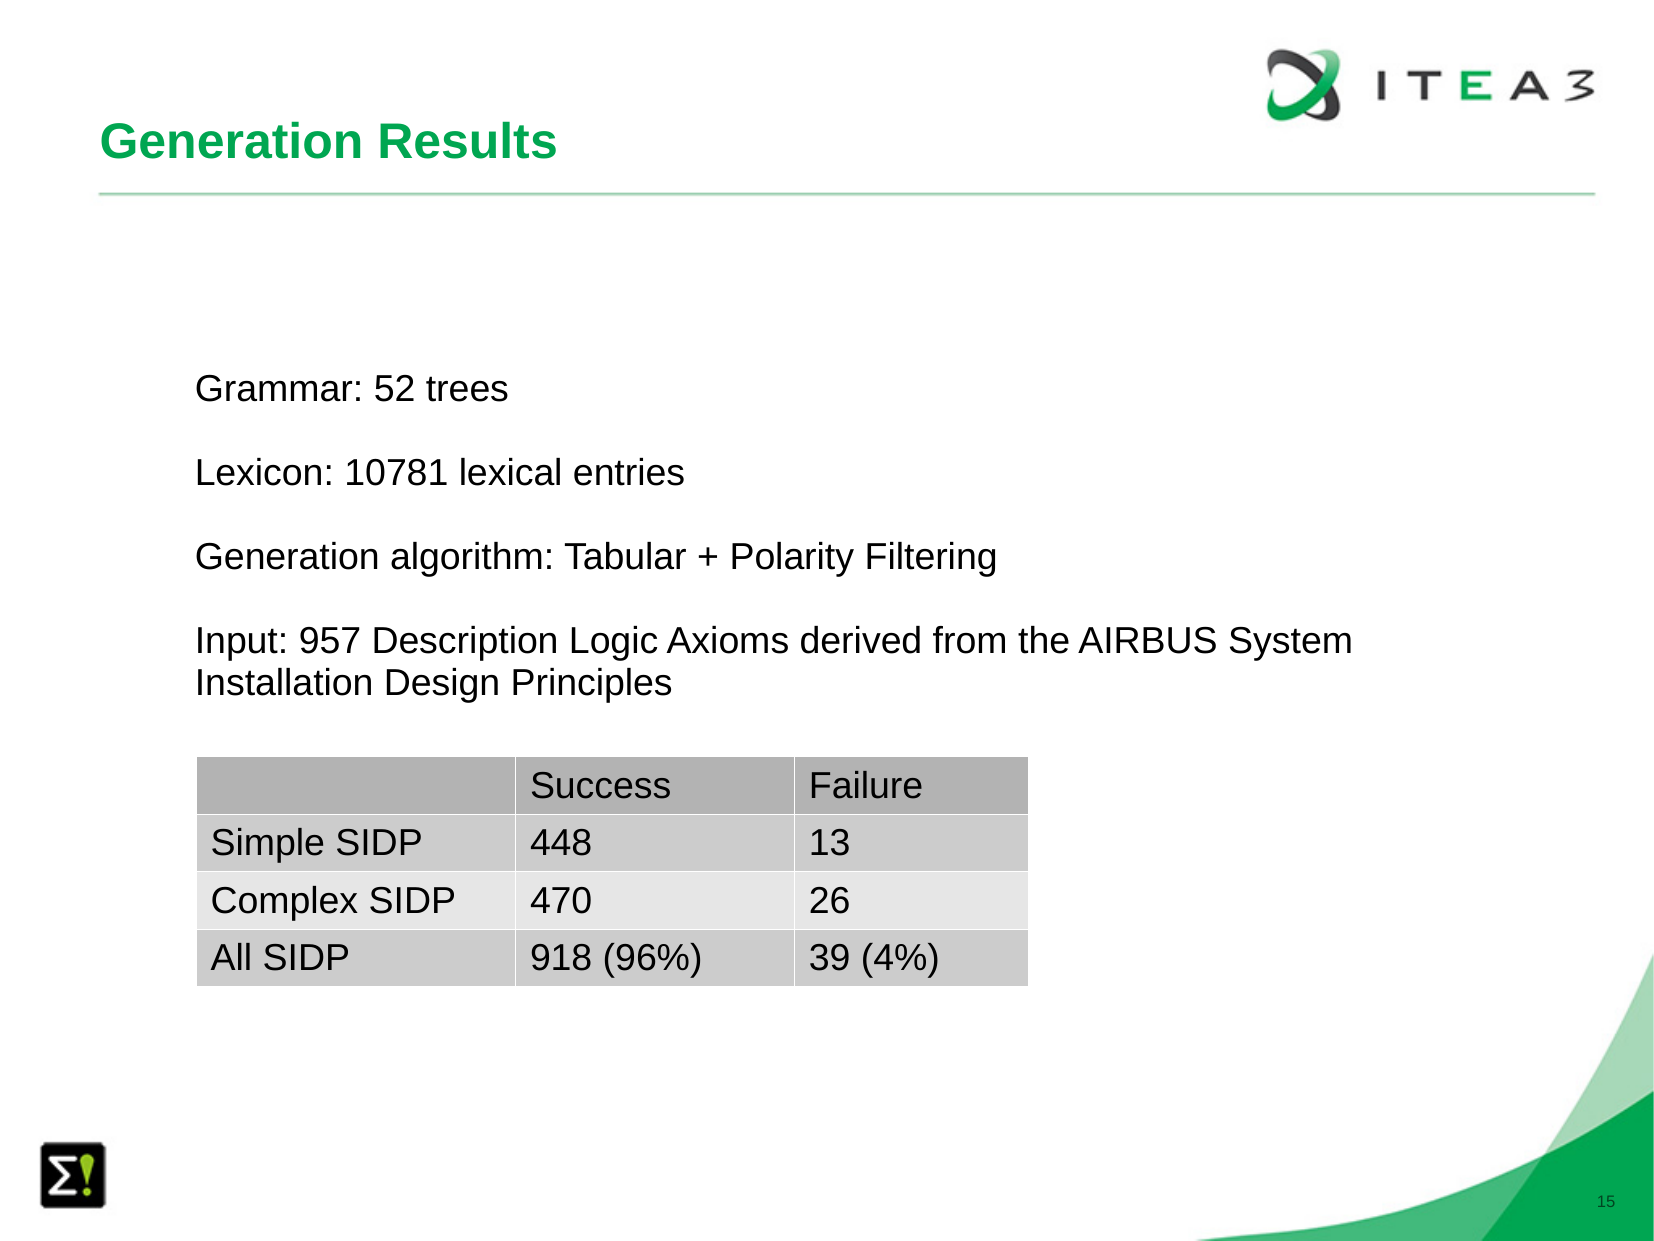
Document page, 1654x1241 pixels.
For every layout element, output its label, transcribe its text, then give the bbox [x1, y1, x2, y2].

picture [0, 0, 1654, 1241]
text_box Grammar: 52 trees Lexicon: 10781 lexical entries Generation algorithm: Tabular + Polarity Filtering Input: 957 Description Logic Axioms derived from the AIRBUS System Installation Design Principles [180, 360, 1471, 1006]
table_cell 13 [795, 815, 1028, 871]
table_cell 470 [516, 872, 794, 929]
table_cell All SIDP [197, 930, 515, 986]
table_cell Complex SIDP [197, 872, 515, 929]
table_header Success [516, 757, 794, 814]
list [84, 240, 1595, 1153]
table_cell 39 (4%) [795, 930, 1028, 986]
table_cell 26 [795, 872, 1028, 929]
table_cell 448 [516, 815, 794, 871]
table_cell 918 (96%) [516, 930, 794, 986]
table_header Failure [795, 757, 1028, 814]
table_cell Simple SIDP [197, 815, 515, 871]
table_header [197, 757, 515, 814]
title Generation Results [84, 25, 1211, 176]
